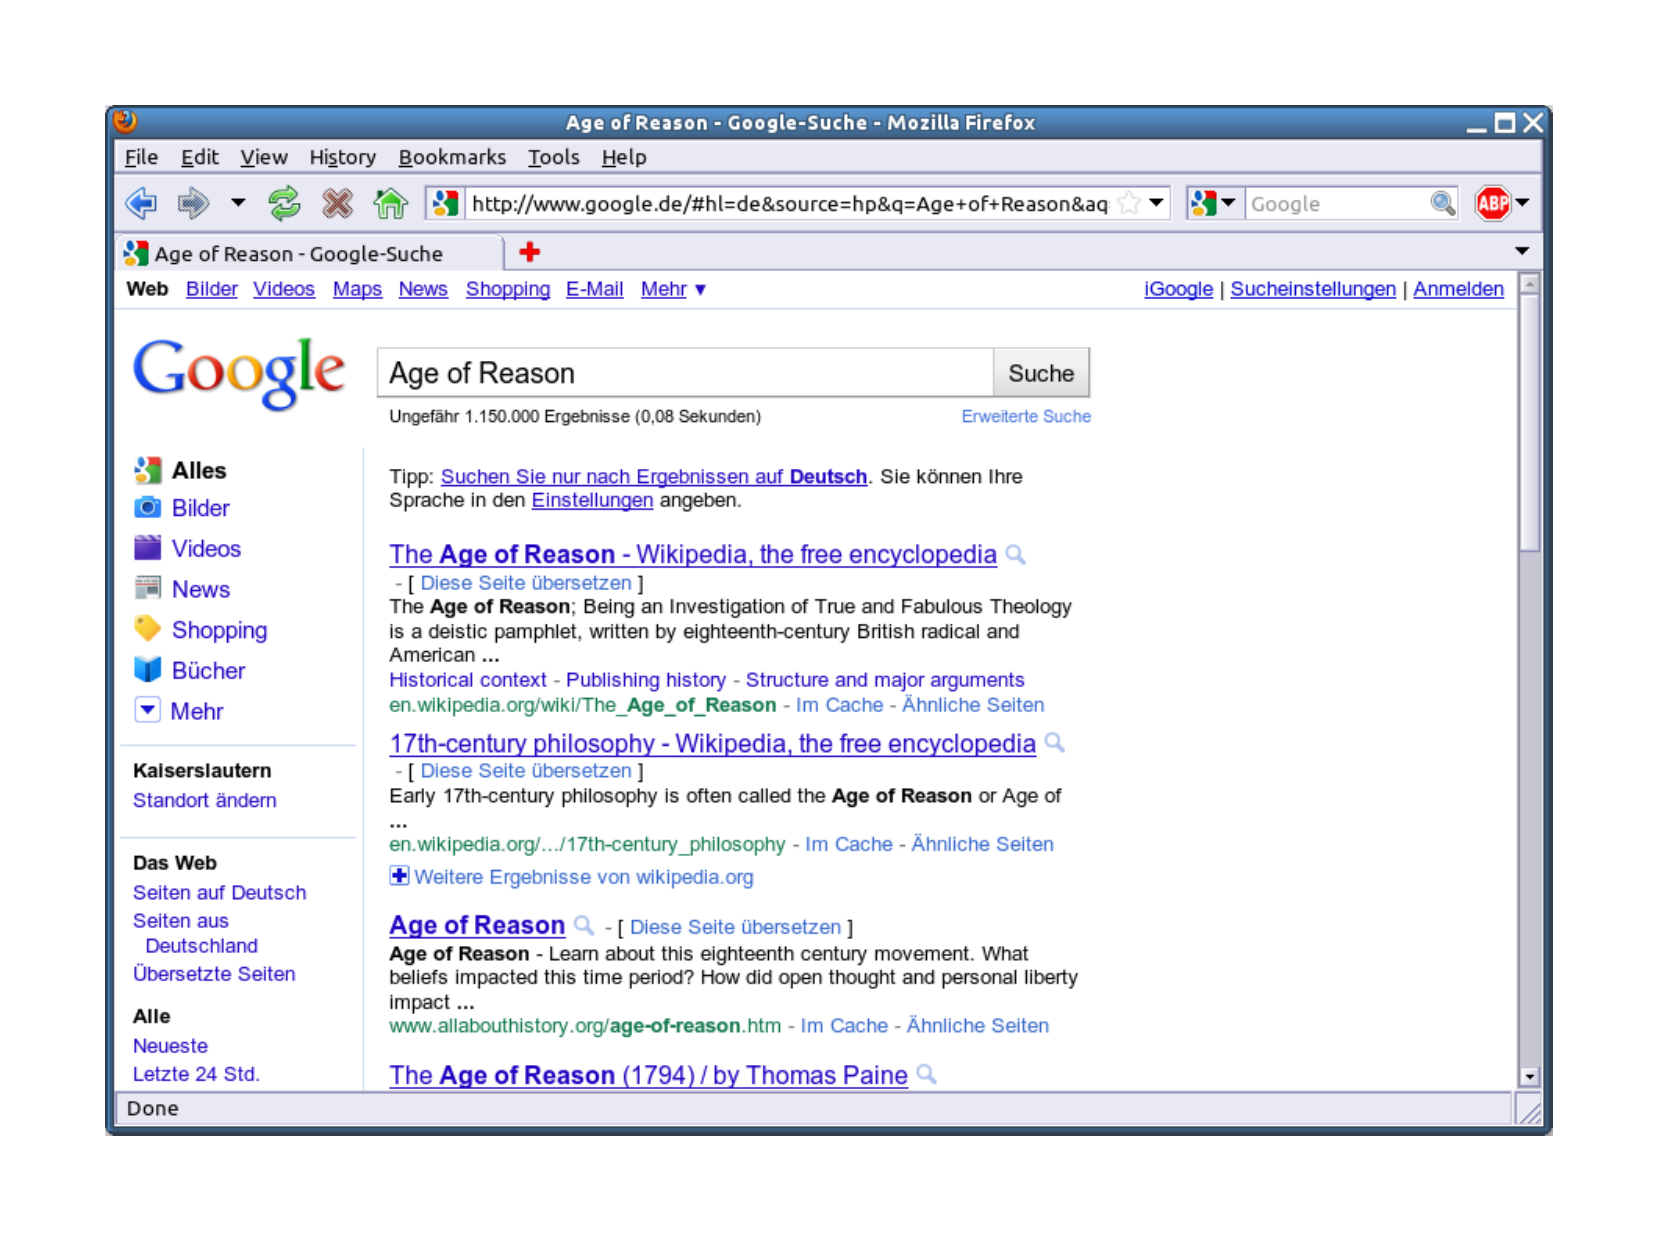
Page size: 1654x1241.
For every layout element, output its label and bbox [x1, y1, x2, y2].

picture [105, 105, 1553, 1136]
